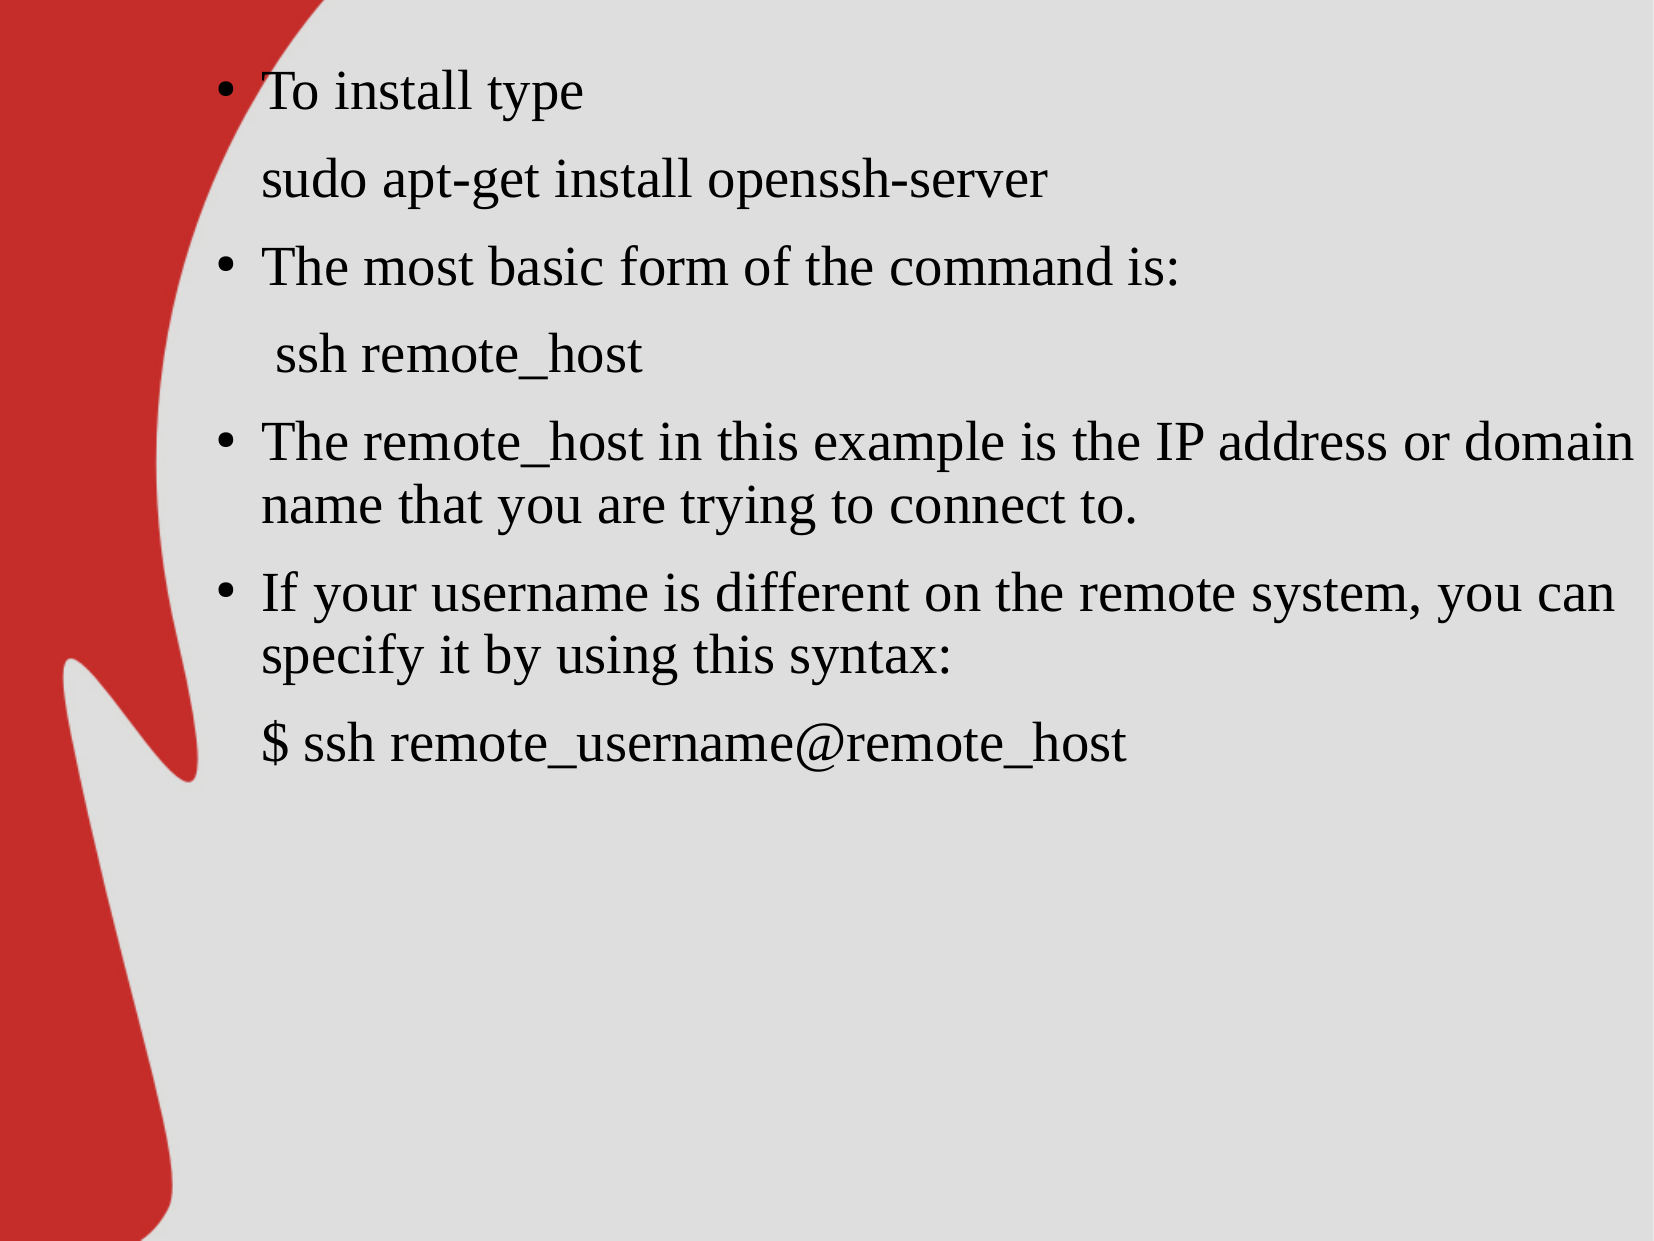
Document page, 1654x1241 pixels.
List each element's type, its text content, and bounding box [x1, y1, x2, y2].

picture [0, 0, 1654, 1241]
list To install type sudo apt-get install openssh-server The most basic form of the command is: ssh remote_host The remote_host in this example is the IP address or domain name that you are trying to connect to. If your username is different on the remote system, you can specify it by using this syntax: $ ssh remote_username@remote_host [200, 59, 1654, 779]
title [59, 17, 1548, 225]
